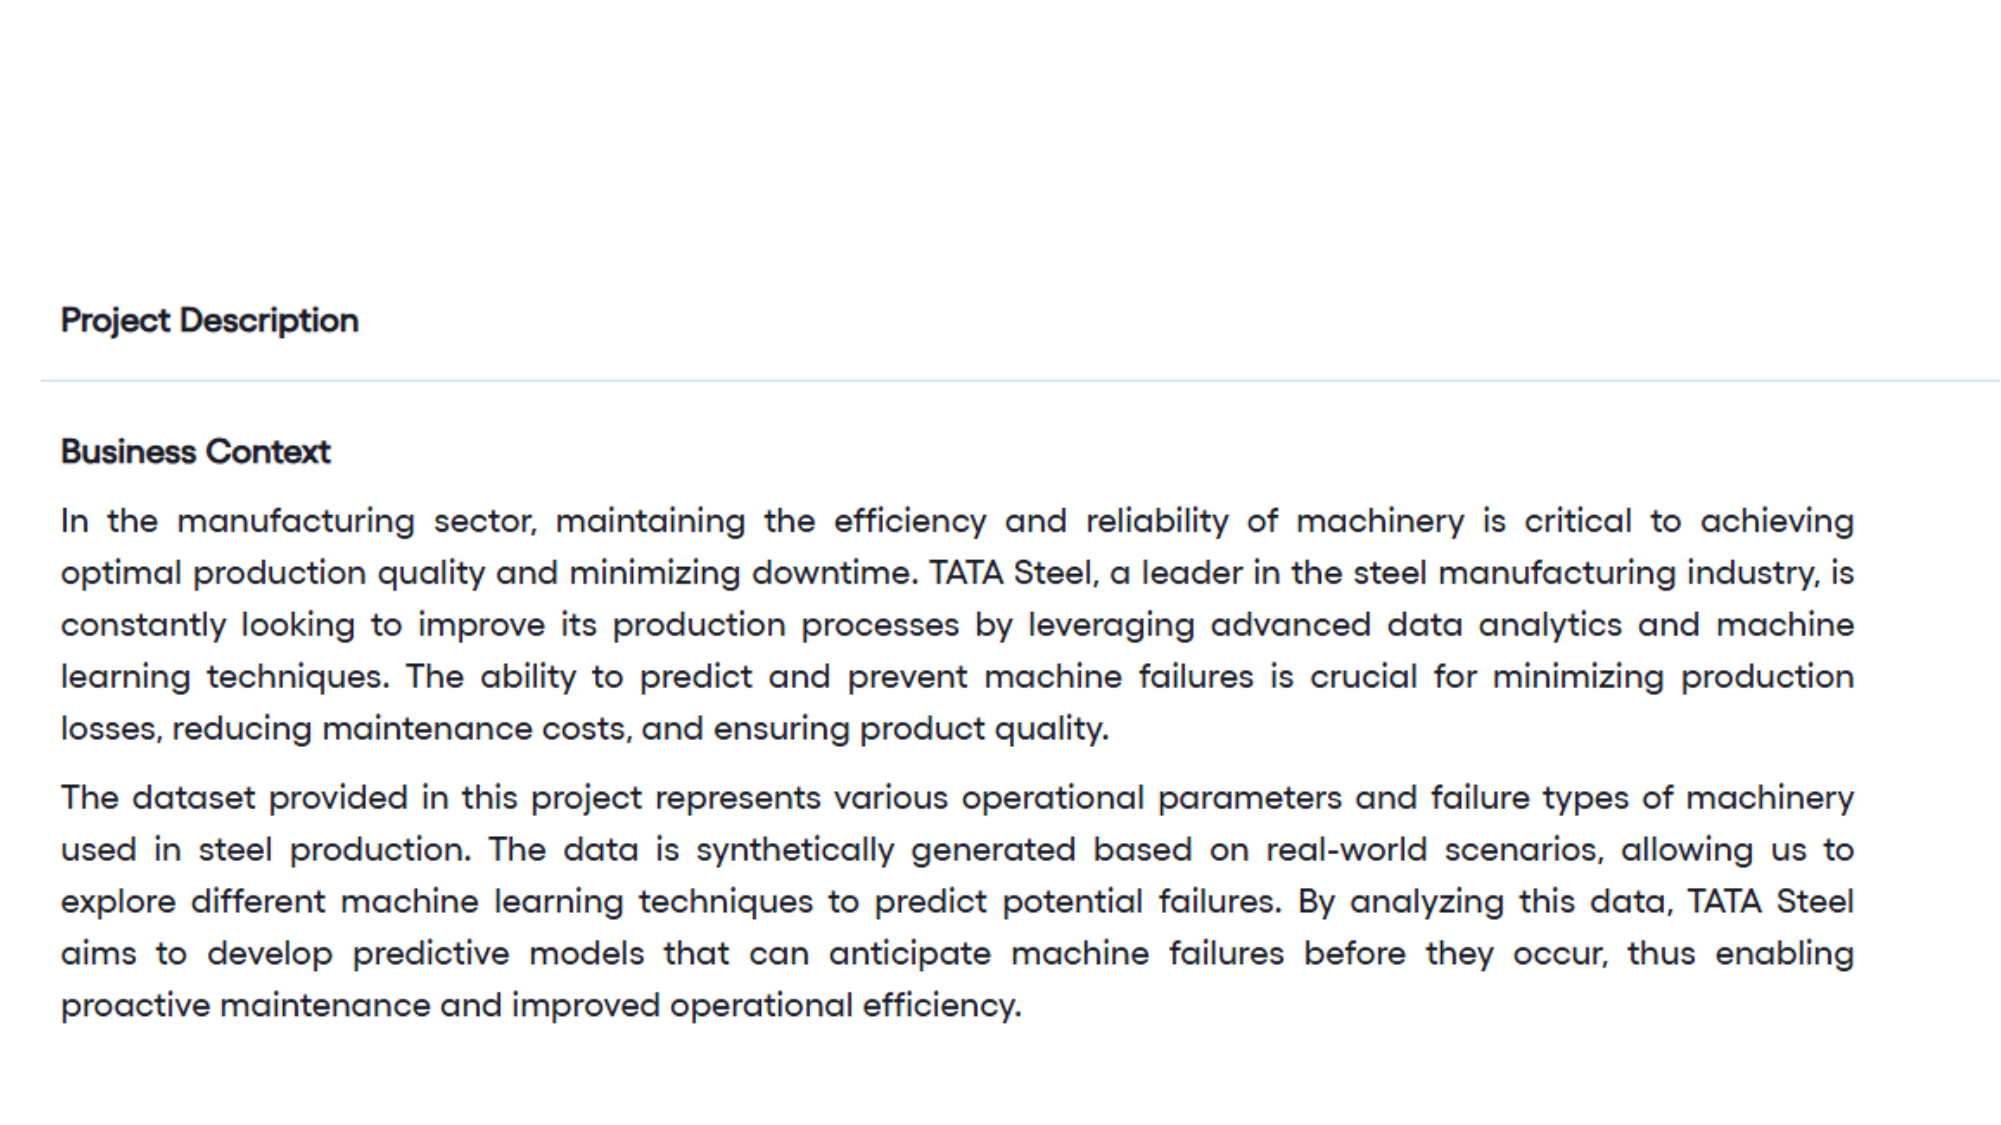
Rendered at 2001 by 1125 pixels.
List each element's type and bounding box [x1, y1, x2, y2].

picture [41, 266, 2000, 1034]
